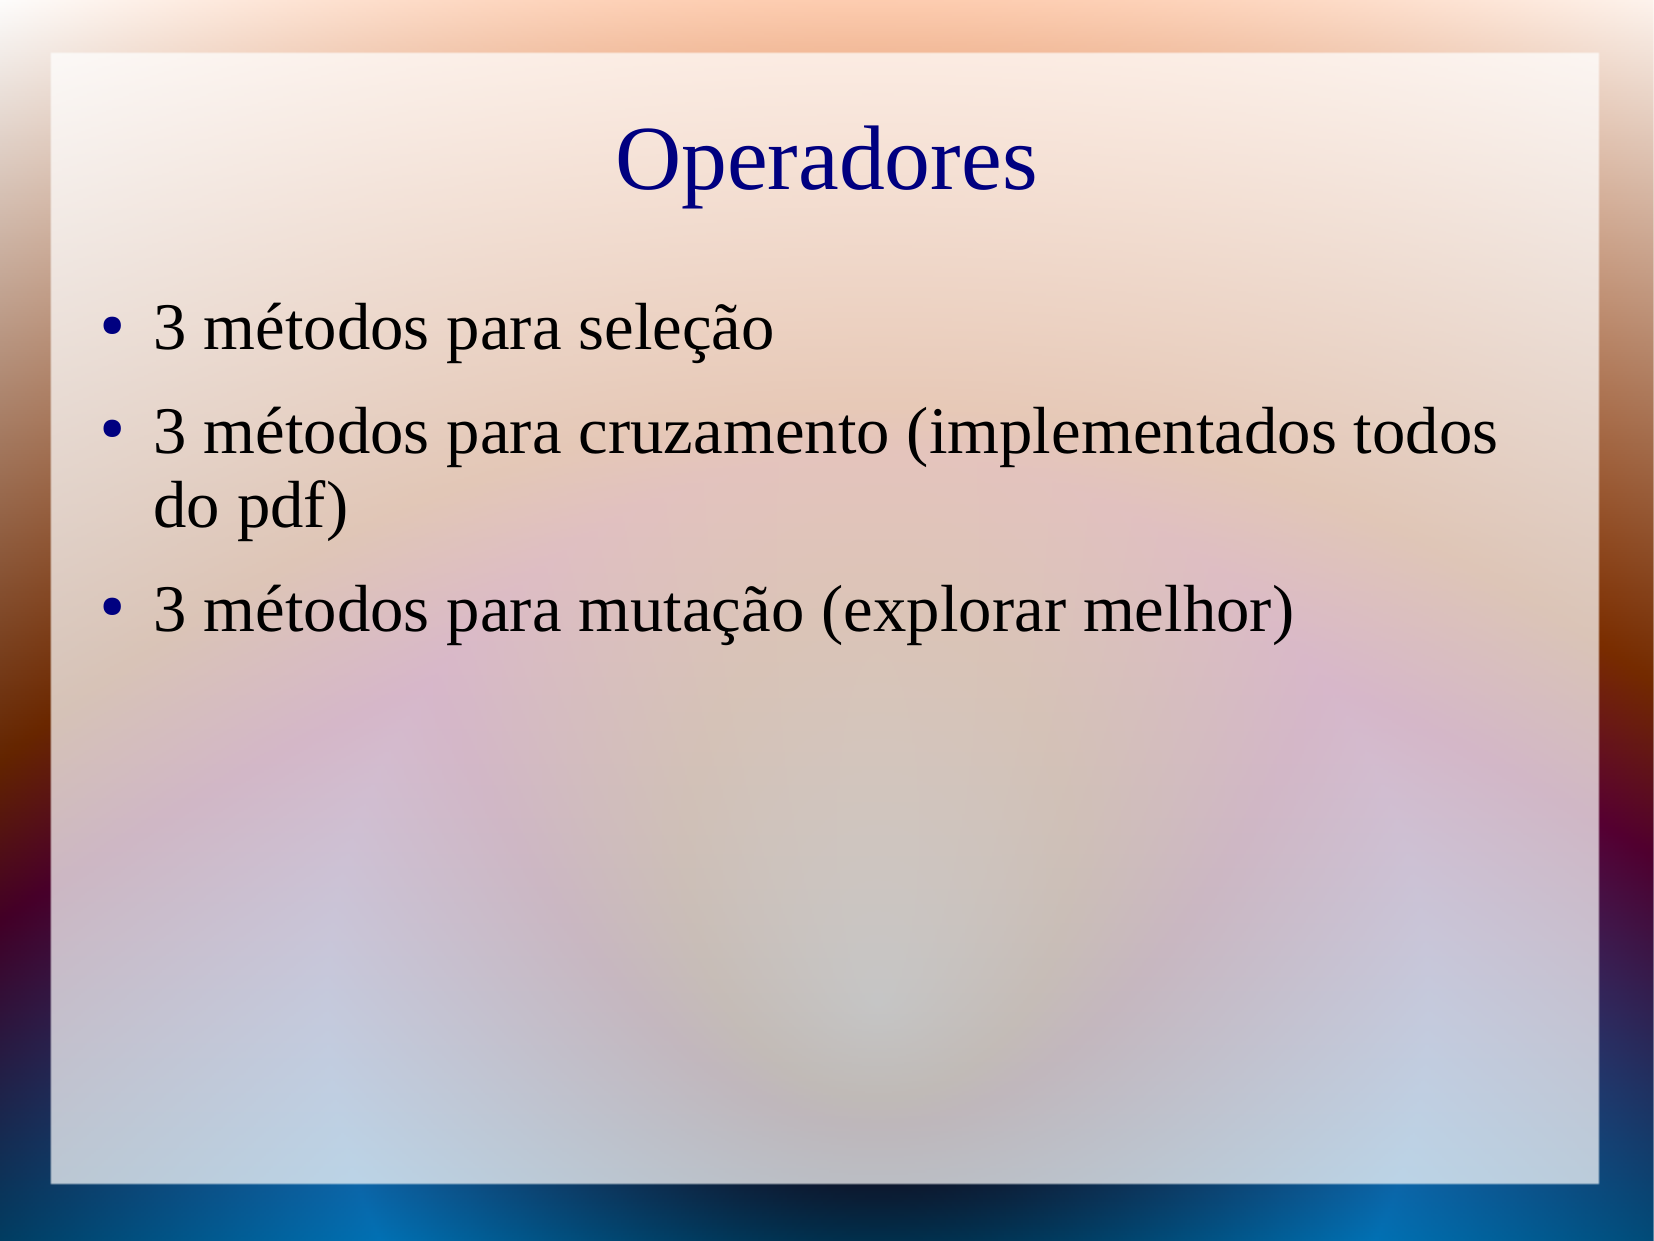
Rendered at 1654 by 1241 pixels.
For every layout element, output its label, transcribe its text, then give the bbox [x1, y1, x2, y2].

list 3 métodos para seleção 3 métodos para cruzamento (implementados todos do pdf) 3 métodos para mutação (explorar melhor) [82, 290, 1571, 1109]
picture [0, 0, 1654, 1241]
title Operadores [82, 55, 1571, 263]
